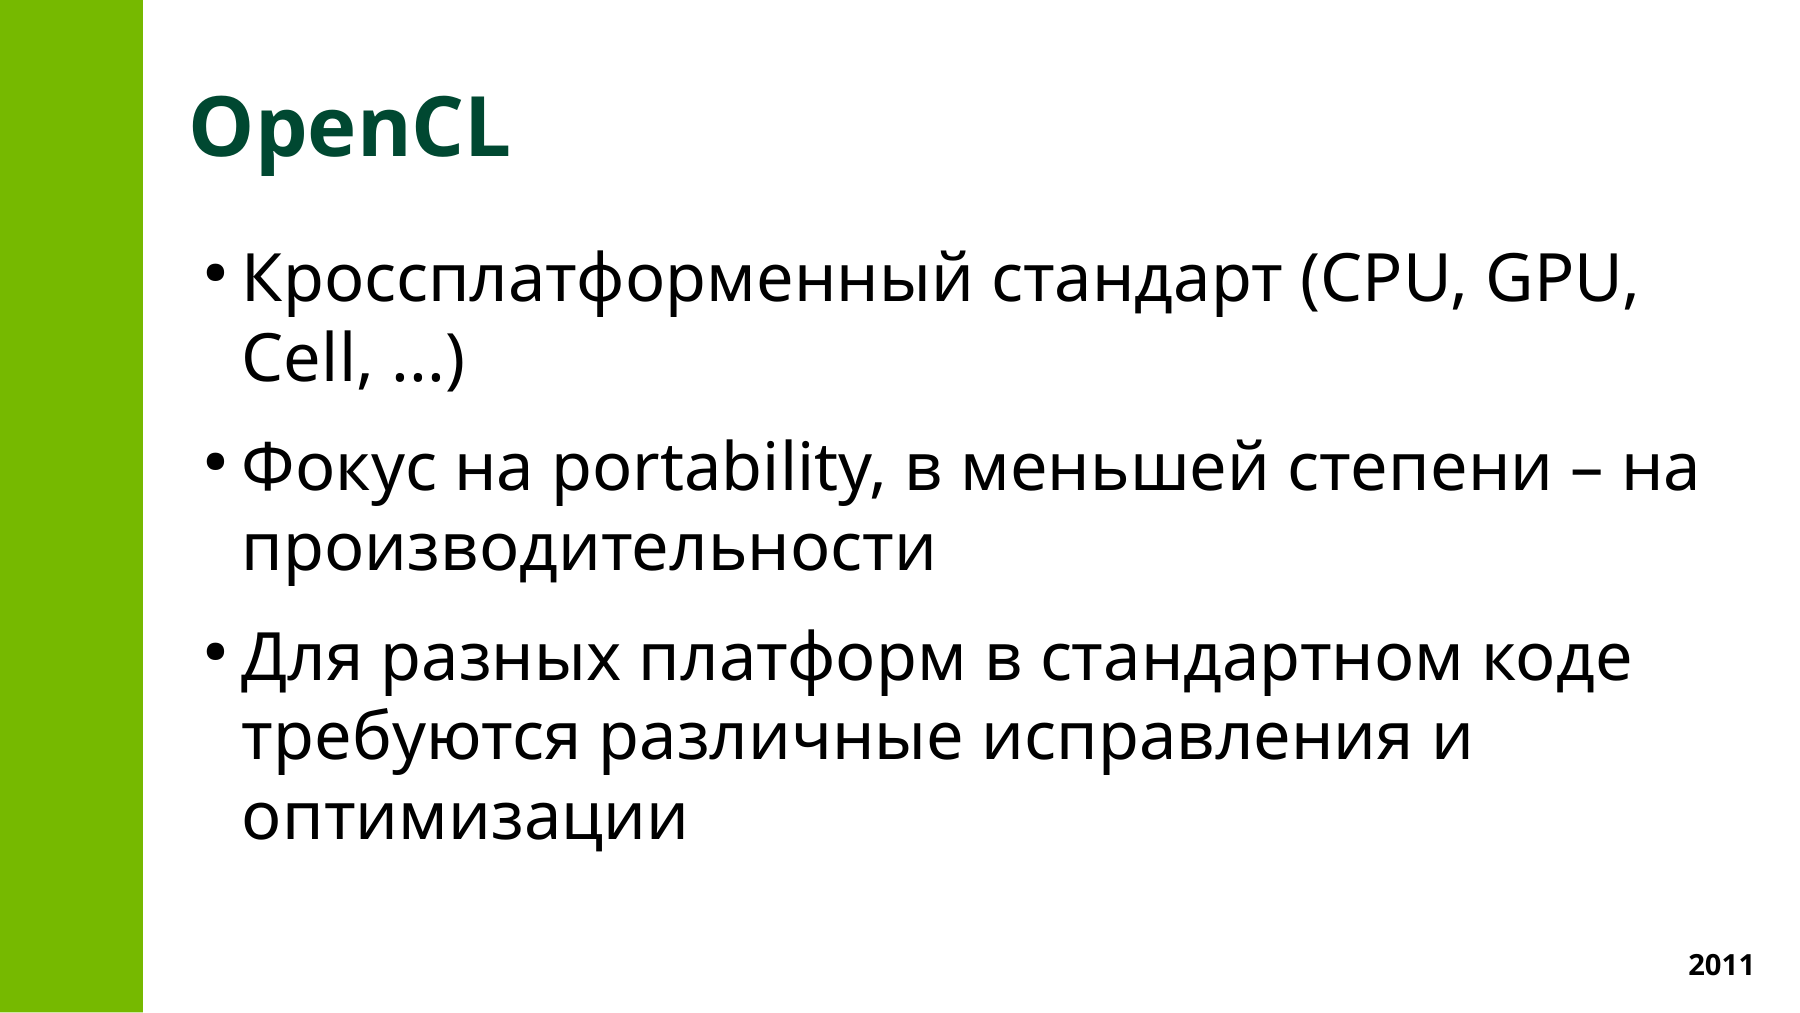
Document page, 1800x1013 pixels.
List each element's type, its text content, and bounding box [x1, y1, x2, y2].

title OpenCL [188, 40, 1733, 211]
list Кроссплатформенный стандарт (CPU, GPU, Cell, ...) Фокус на portability, в меньшей степени – на производительности Для разных платформ в стандартном коде требуются различные исправления и оптимизации [188, 227, 1733, 976]
